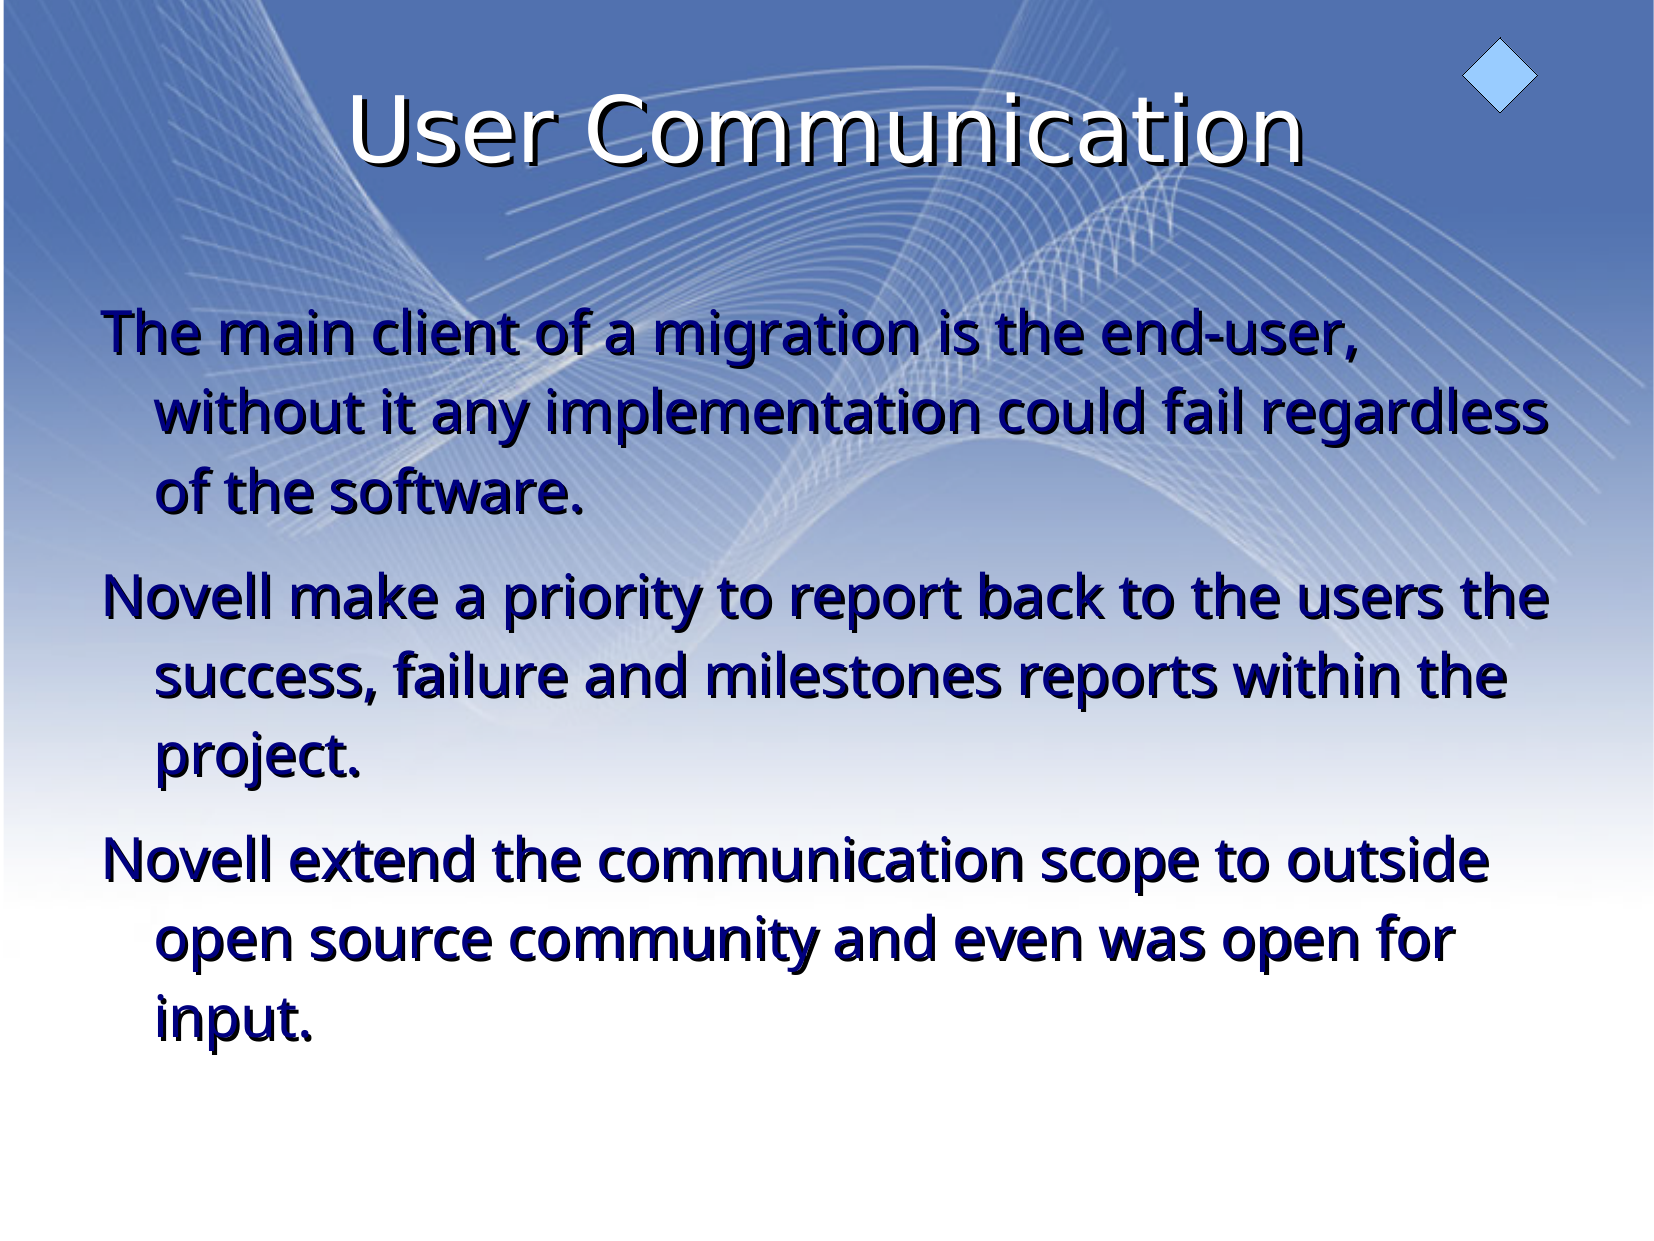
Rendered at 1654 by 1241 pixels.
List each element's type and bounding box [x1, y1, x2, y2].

text_box [1462, 37, 1538, 113]
